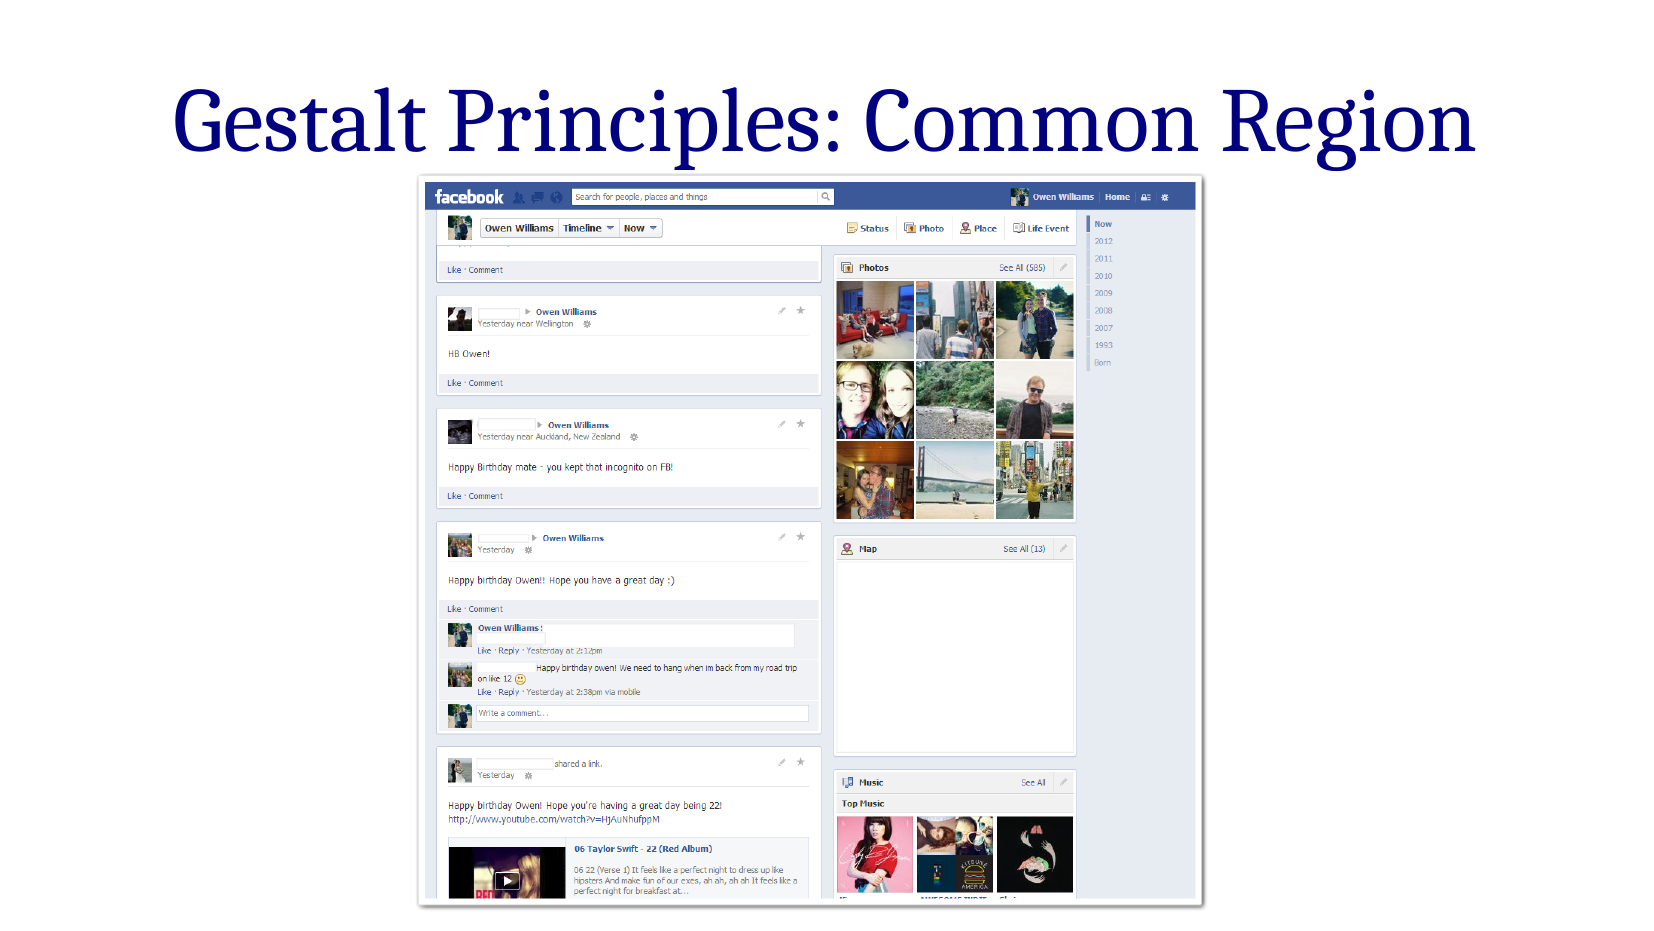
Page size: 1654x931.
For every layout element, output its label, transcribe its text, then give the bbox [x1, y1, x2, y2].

picture [413, 170, 1211, 914]
title Gestalt Principles: Common Region [82, 37, 1571, 193]
